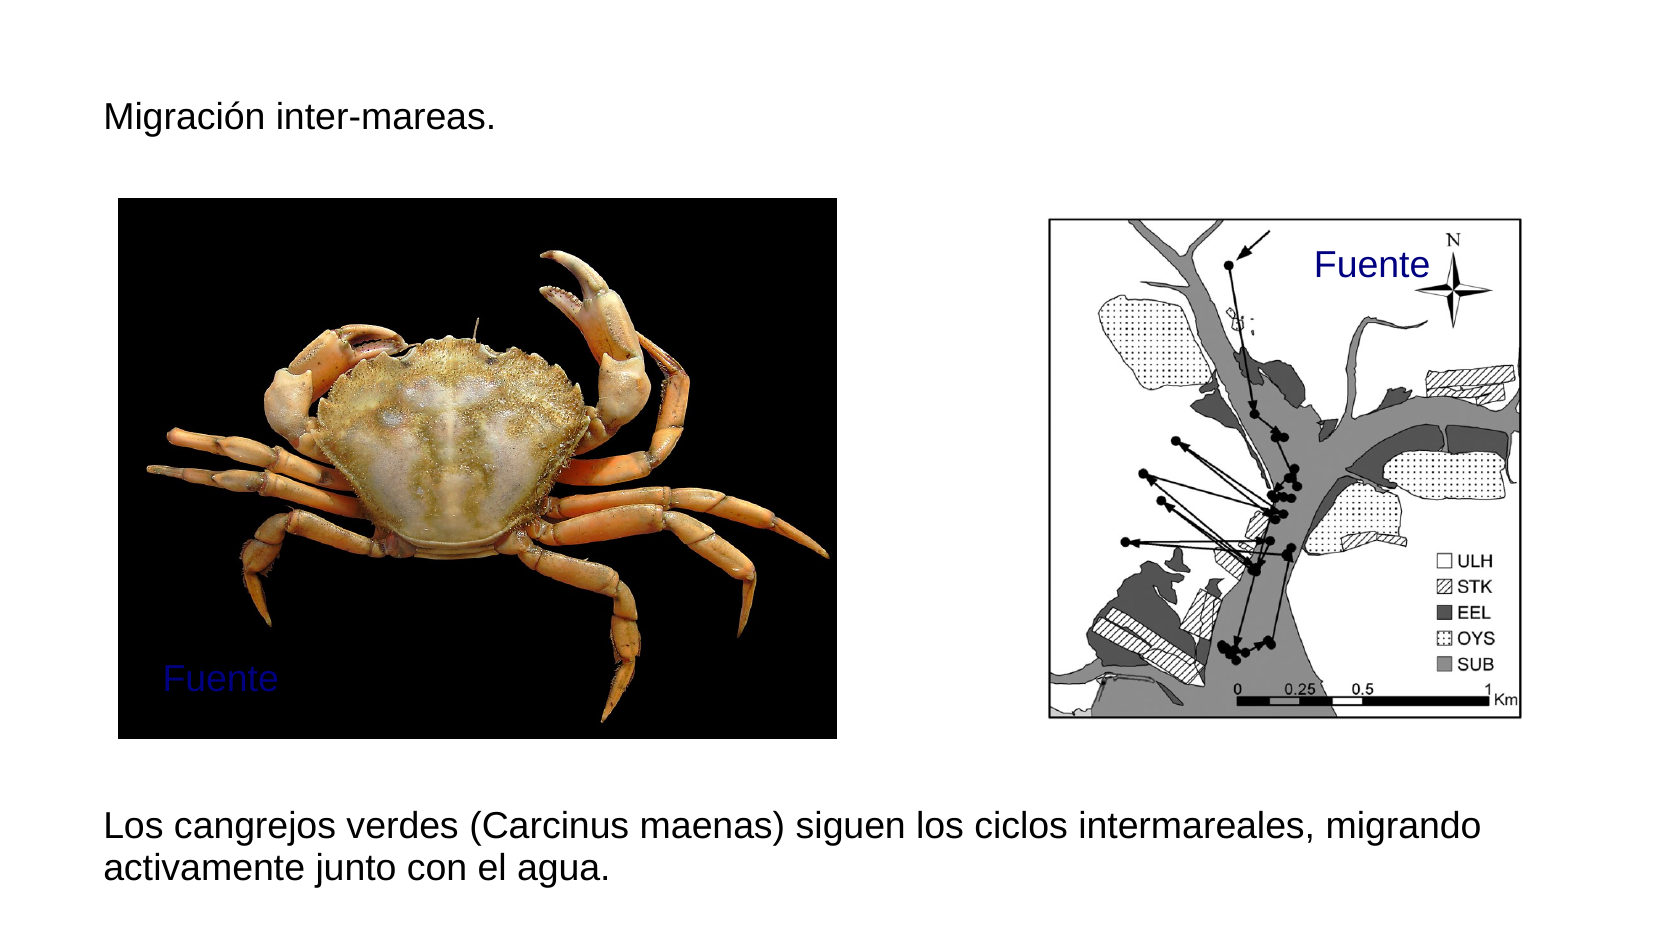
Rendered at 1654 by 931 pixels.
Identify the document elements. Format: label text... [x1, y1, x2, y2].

text_box Fuente [147, 649, 562, 707]
text_box Fuente [1299, 236, 1447, 294]
picture [118, 198, 837, 739]
text_box Migración inter-mareas. [88, 88, 1536, 146]
picture [1033, 206, 1540, 735]
text_box Los cangrejos verdes (Carcinus maenas) siguen los ciclos intermareales, migrando activamente junto con el agua. [88, 797, 1536, 897]
